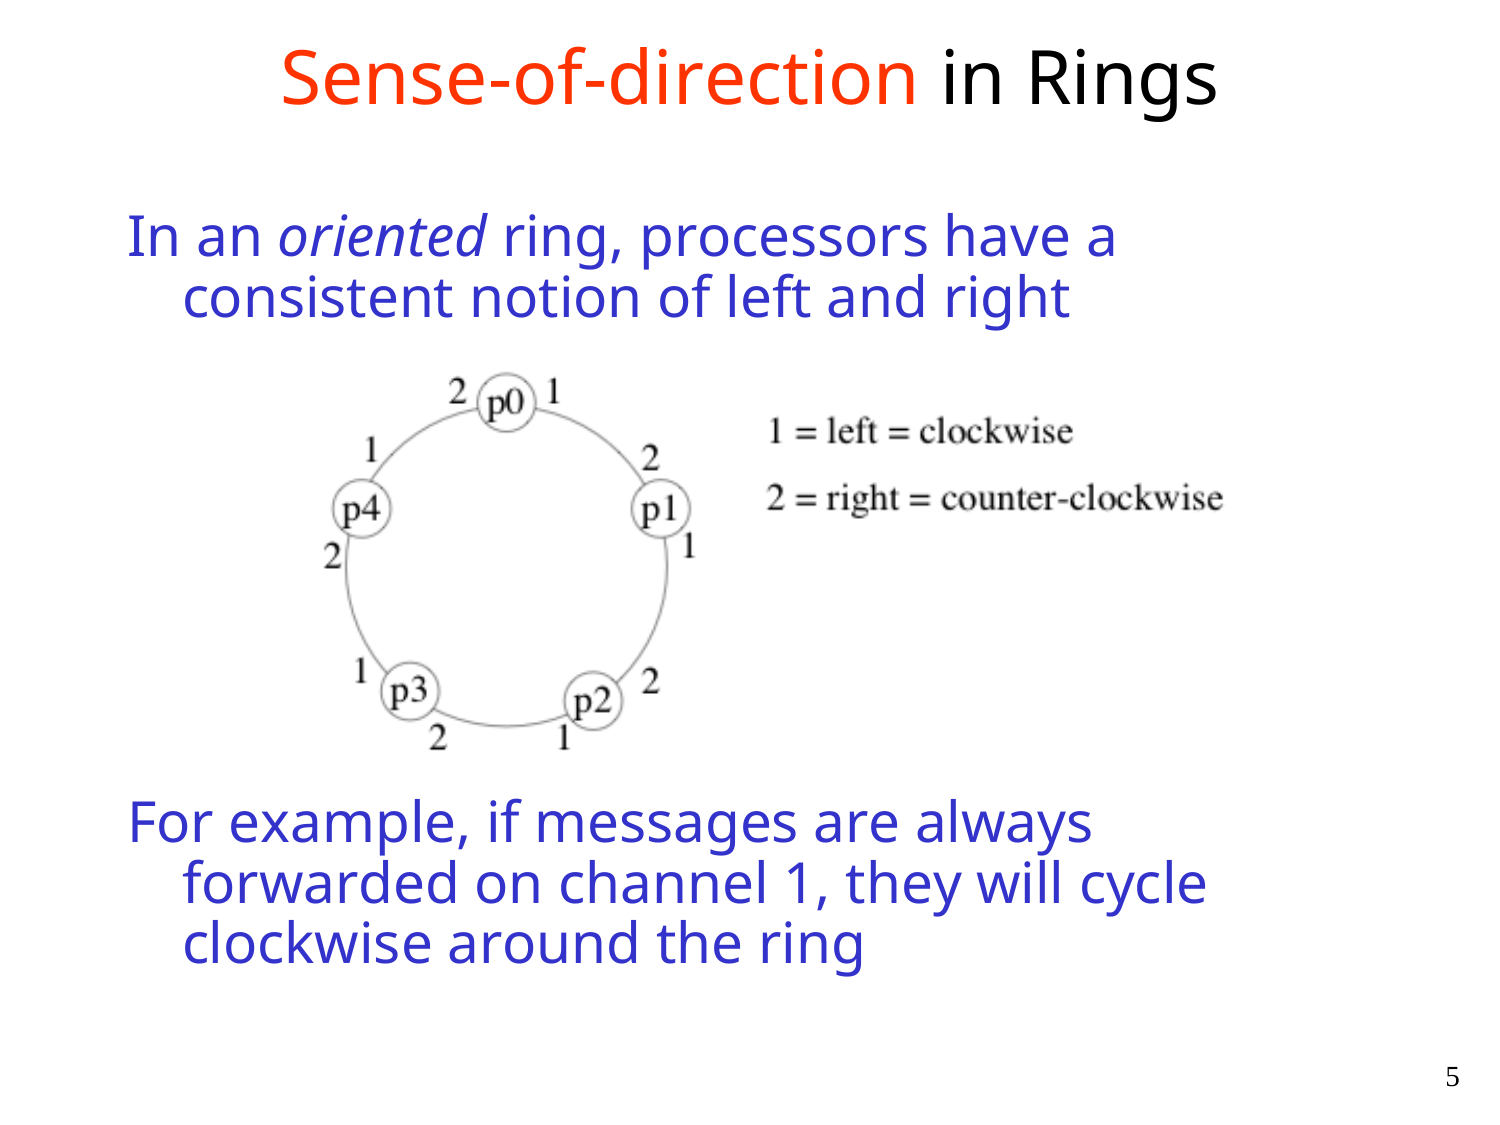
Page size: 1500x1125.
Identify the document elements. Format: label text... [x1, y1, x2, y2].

list In an oriented ring, processors have a consistent notion of left and right For example, if messages are always forwarded on channel 1, they will cycle clockwise around the ring [112, 199, 1388, 988]
text_box <number> [1162, 1049, 1476, 1101]
picture [231, 356, 1269, 769]
title Sense-of-direction in Rings [24, 24, 1476, 126]
